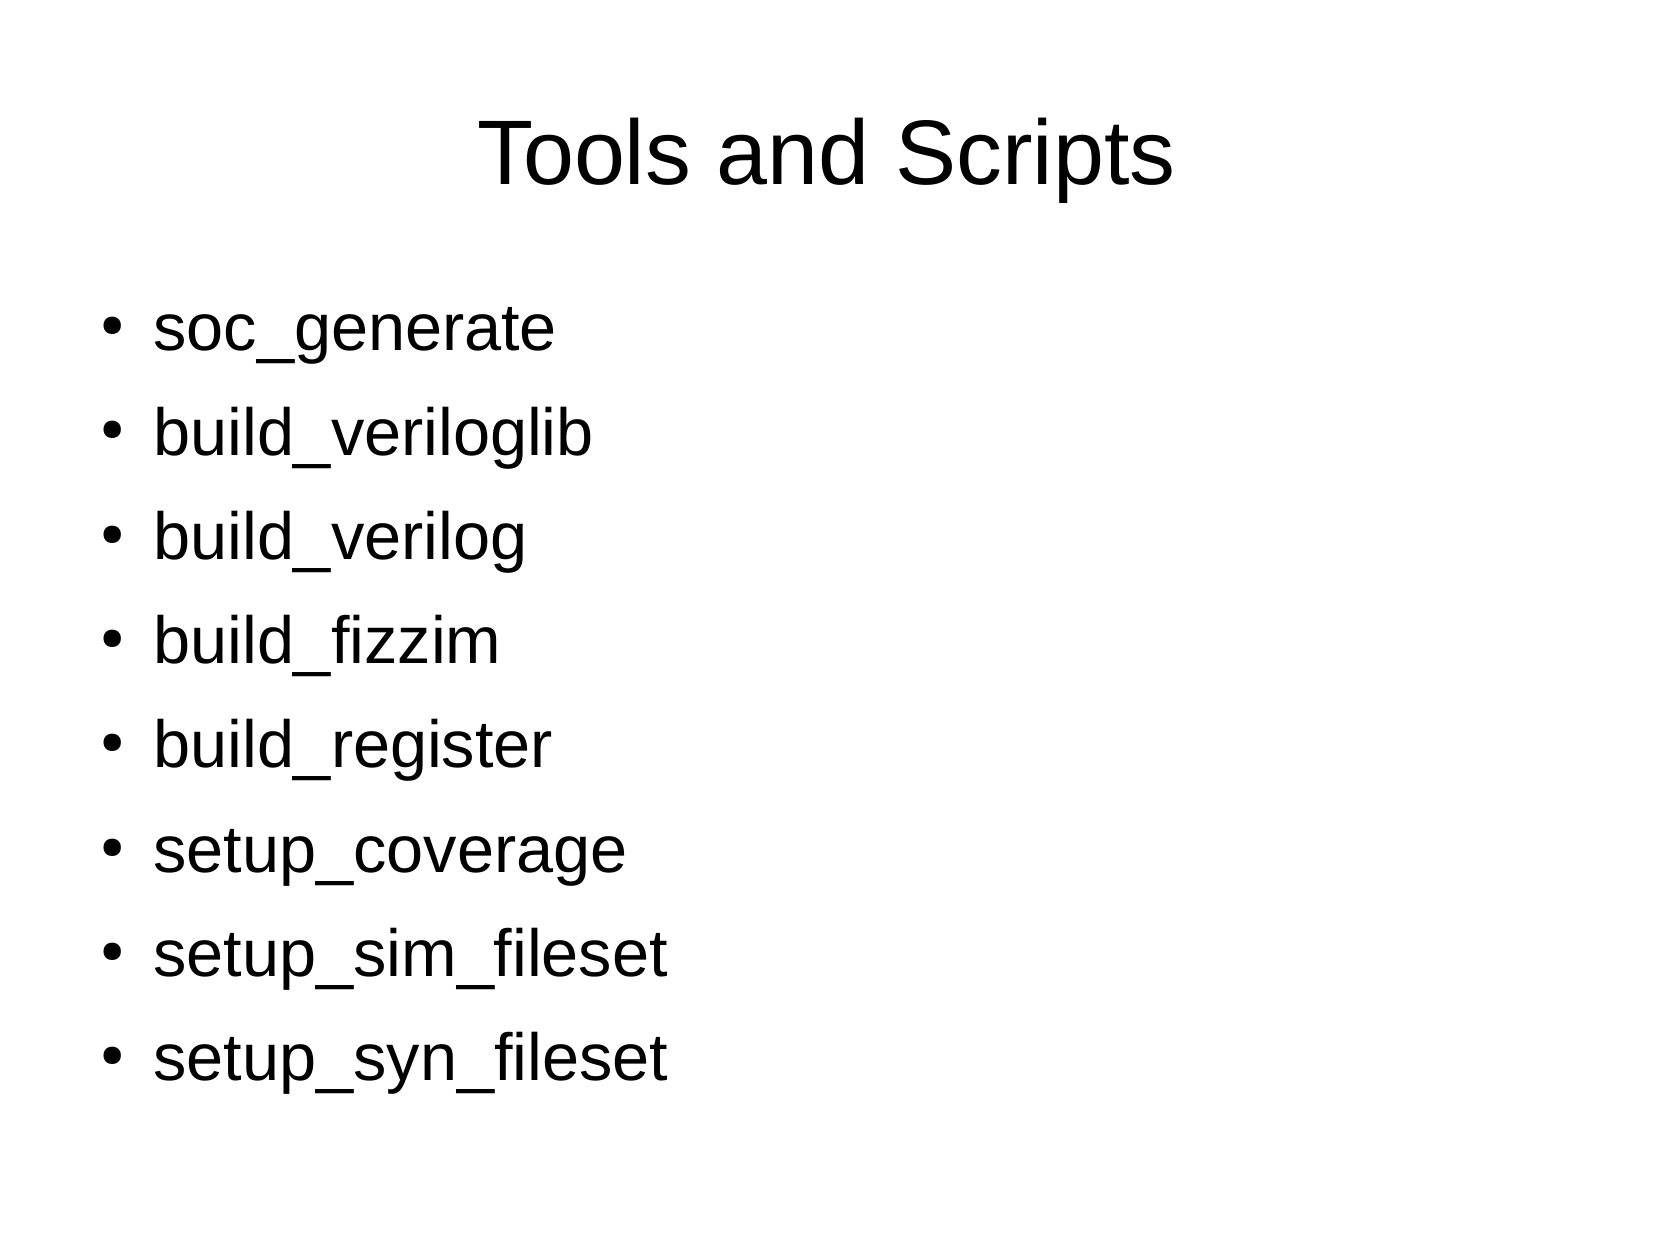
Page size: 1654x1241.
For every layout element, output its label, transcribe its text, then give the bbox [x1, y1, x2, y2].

list soc_generate build_veriloglib build_verilog build_fizzim build_register setup_coverage setup_sim_fileset setup_syn_fileset [82, 290, 1571, 1109]
title Tools and Scripts [82, 49, 1571, 257]
